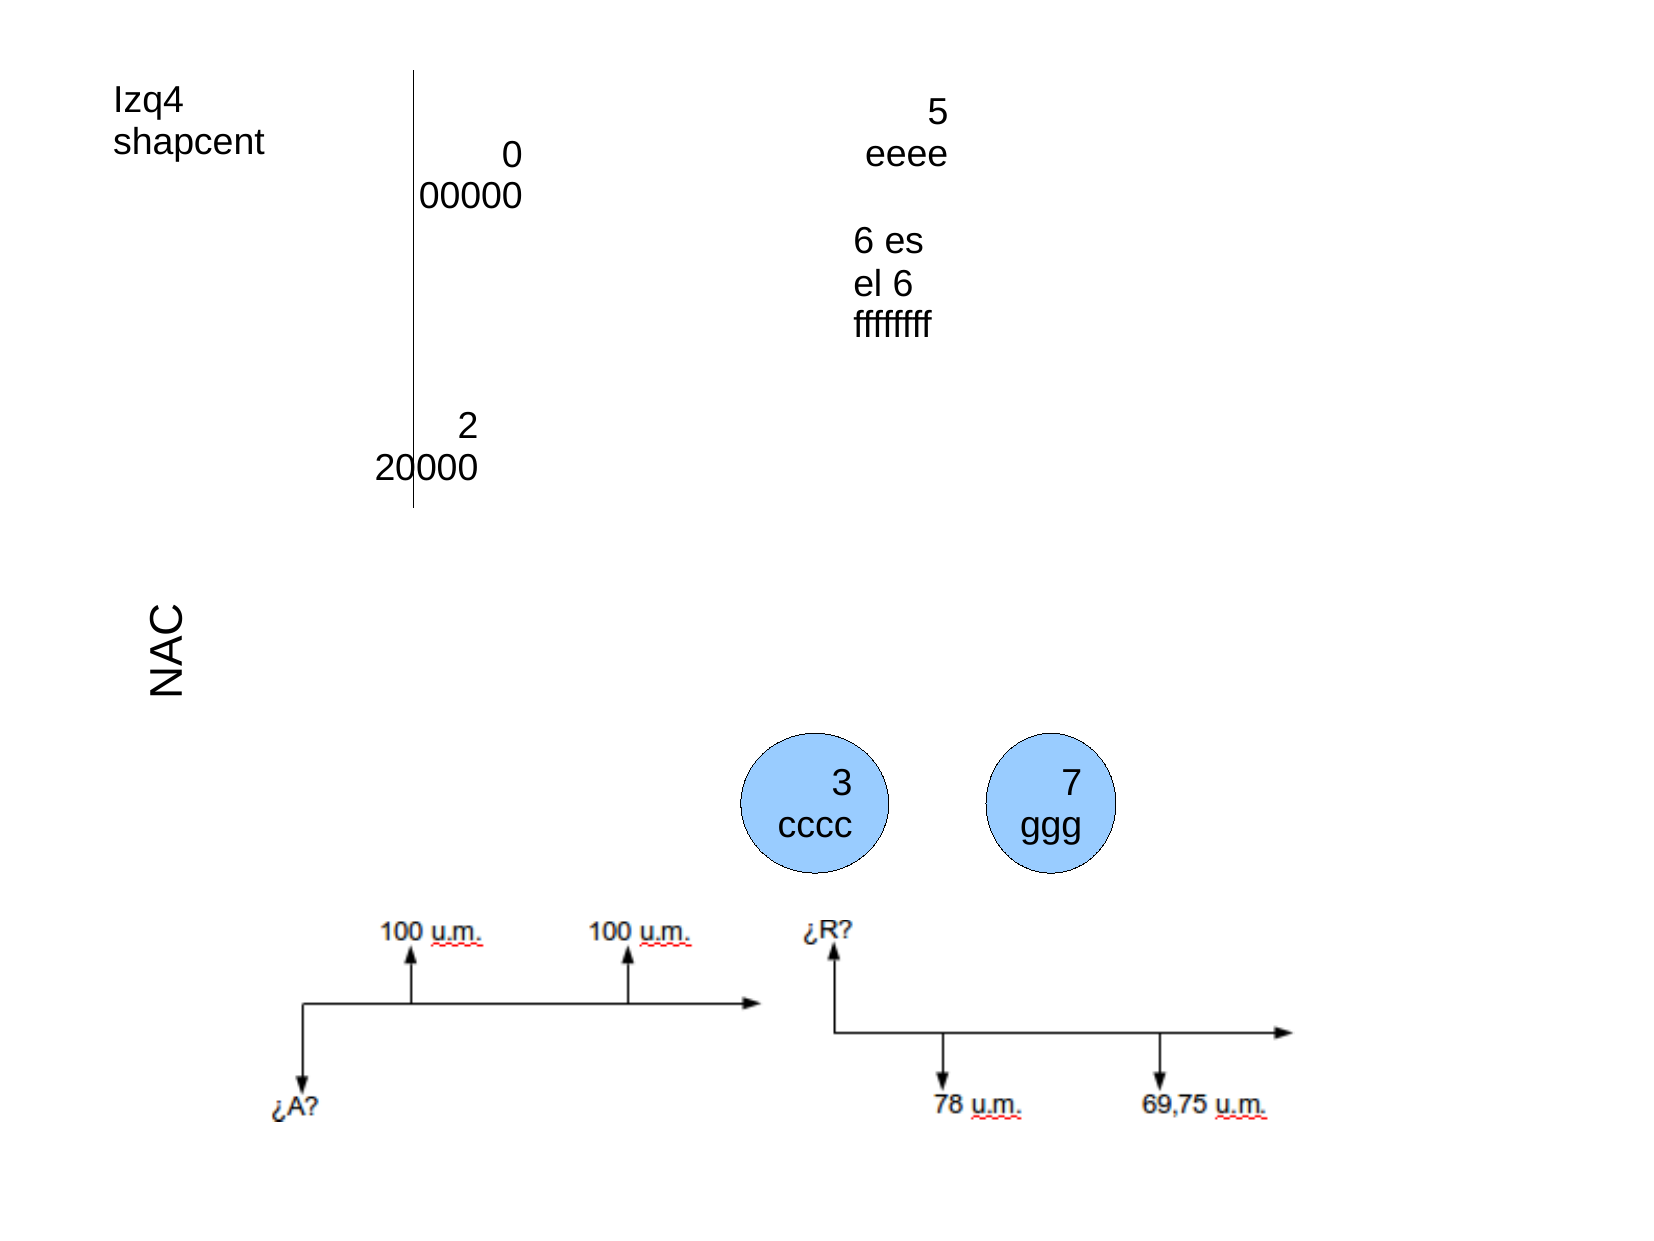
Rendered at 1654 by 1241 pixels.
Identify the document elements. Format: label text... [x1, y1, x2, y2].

text_box NAC [133, 566, 200, 715]
text_box 2 20000 [359, 397, 494, 497]
text_box 5 eeee [850, 82, 964, 182]
text_box 0 00000 [414, 125, 538, 225]
text_box 3 cccc [740, 733, 889, 874]
text_box Izq4 shapcent [82, 70, 296, 128]
picture [271, 920, 1295, 1123]
text_box 6 es el 6 ffffffff [838, 212, 948, 354]
text_box 0 00000 [135, 125, 413, 225]
text_box 7 ggg [985, 733, 1116, 874]
